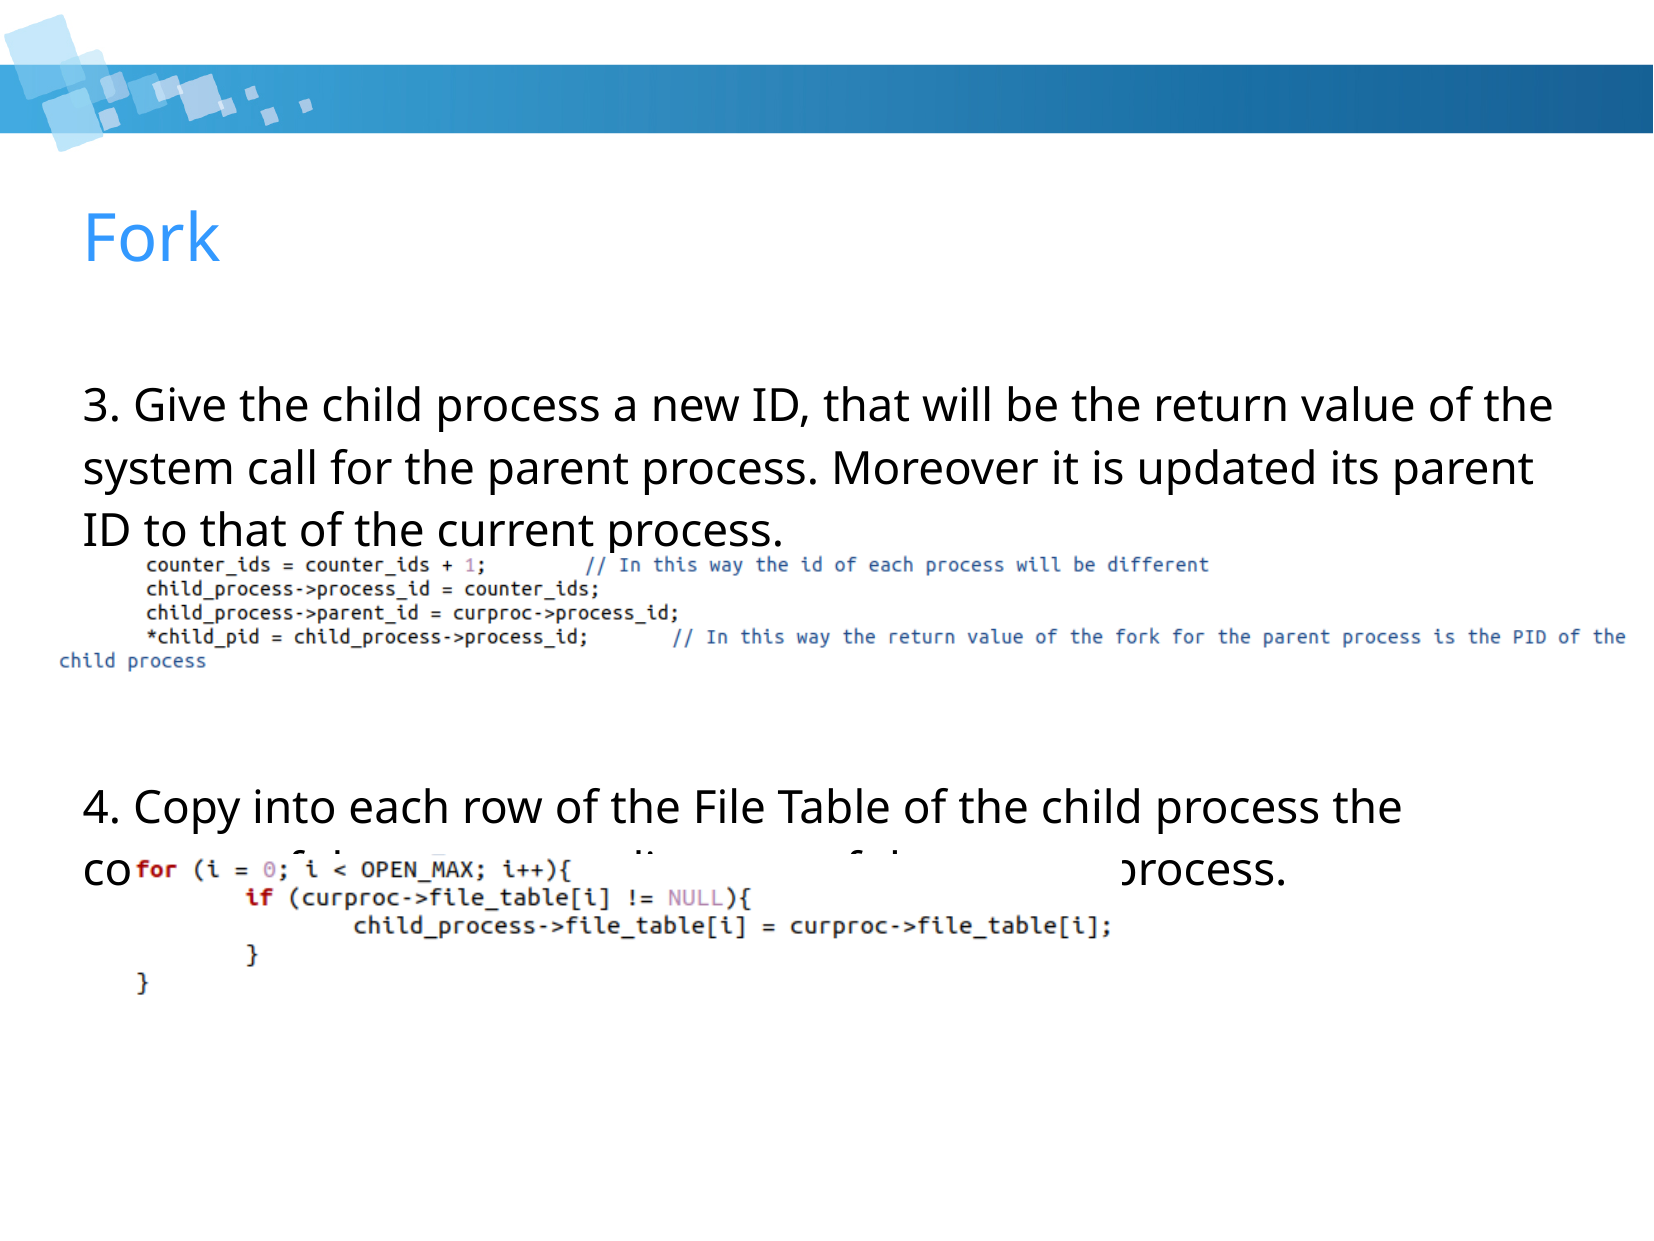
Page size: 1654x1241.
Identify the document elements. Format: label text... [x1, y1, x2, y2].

picture [0, 0, 1653, 1238]
title Fork [82, 132, 1571, 340]
list 3. Give the child process a new ID, that will be the return value of the system call for the parent process. Moreover it is updated its parent ID to that of the current process. 4. Copy into each row of the File Table of the child process the content of the corresponding row of the parent process. [82, 372, 1571, 553]
list 3. Give the child process a new ID, that will be the return value of the system call for the parent process. Moreover it is updated its parent ID to that of the current process. 4. Copy into each row of the File Table of the child process the content of the corresponding row of the parent process. [82, 673, 1571, 1093]
